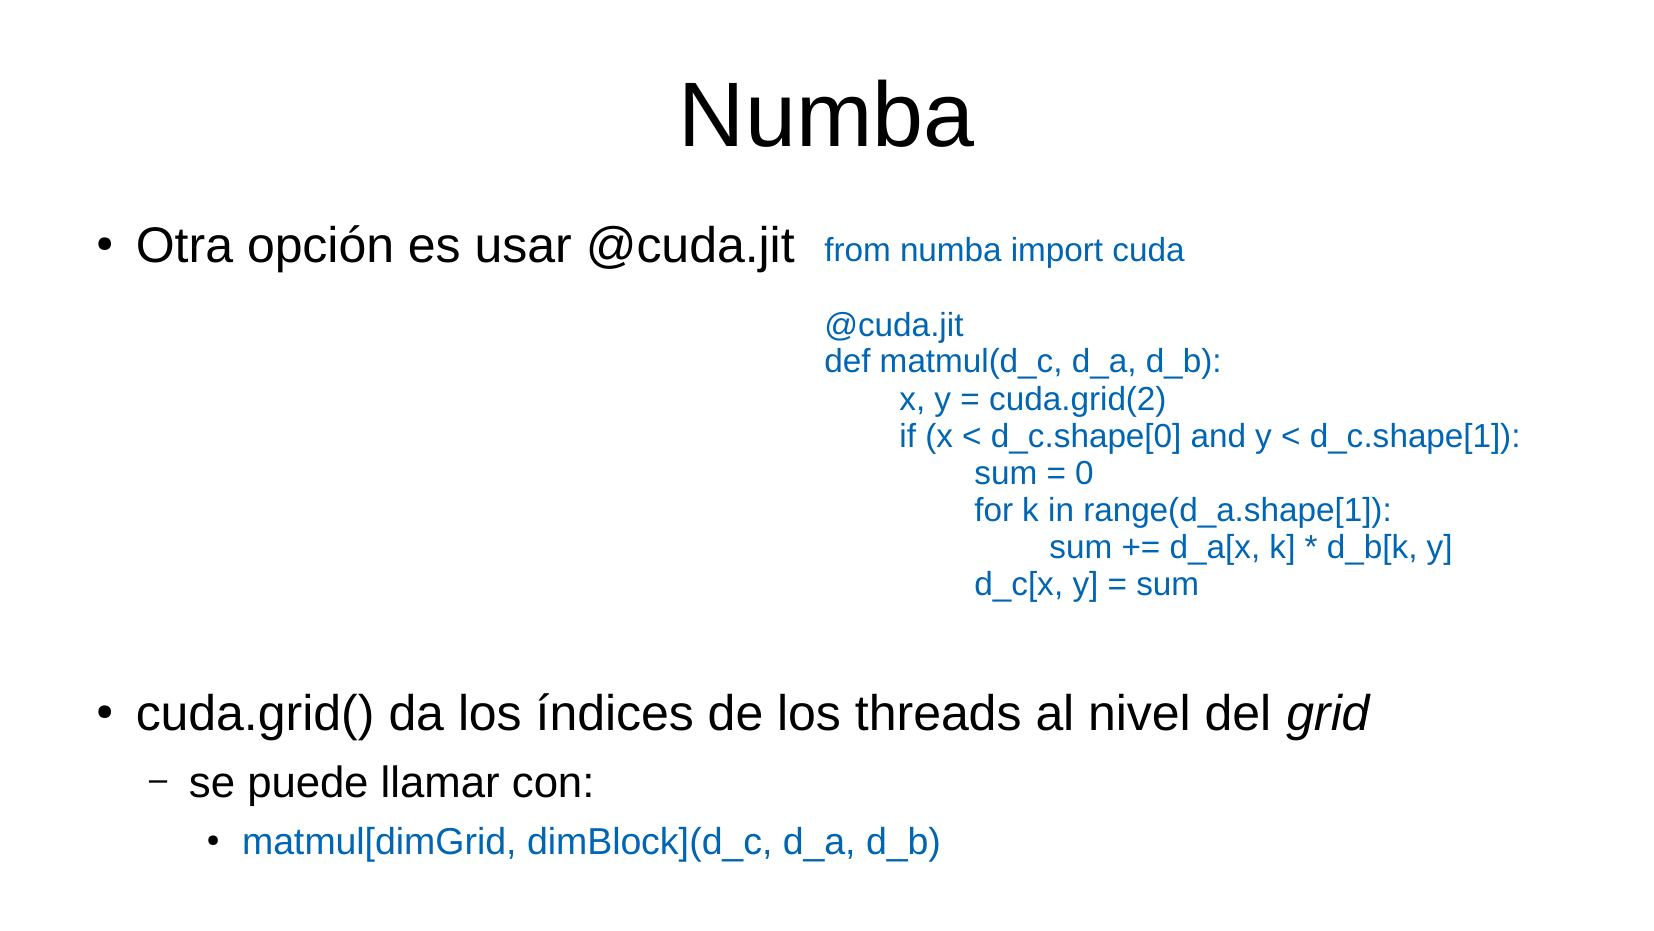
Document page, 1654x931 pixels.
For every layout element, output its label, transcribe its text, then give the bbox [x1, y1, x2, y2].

title Numba [82, 37, 1571, 193]
text_box from numba import cuda @cuda.jit def matmul(d_c, d_a, d_b): x, y = cuda.grid(2) if (x < d_c.shape[0] and y < d_c.shape[1]): sum = 0 for k in range(d_a.shape[1]): sum += d_a[x, k] * d_b[k, y] d_c[x, y] = sum [809, 224, 1620, 677]
list Otra opción es usar @cuda.jit cuda.grid() da los índices de los threads al nivel del grid se puede llamar con: matmul[dimGrid, dimBlock](d_c, d_a, d_b) [82, 217, 1571, 871]
